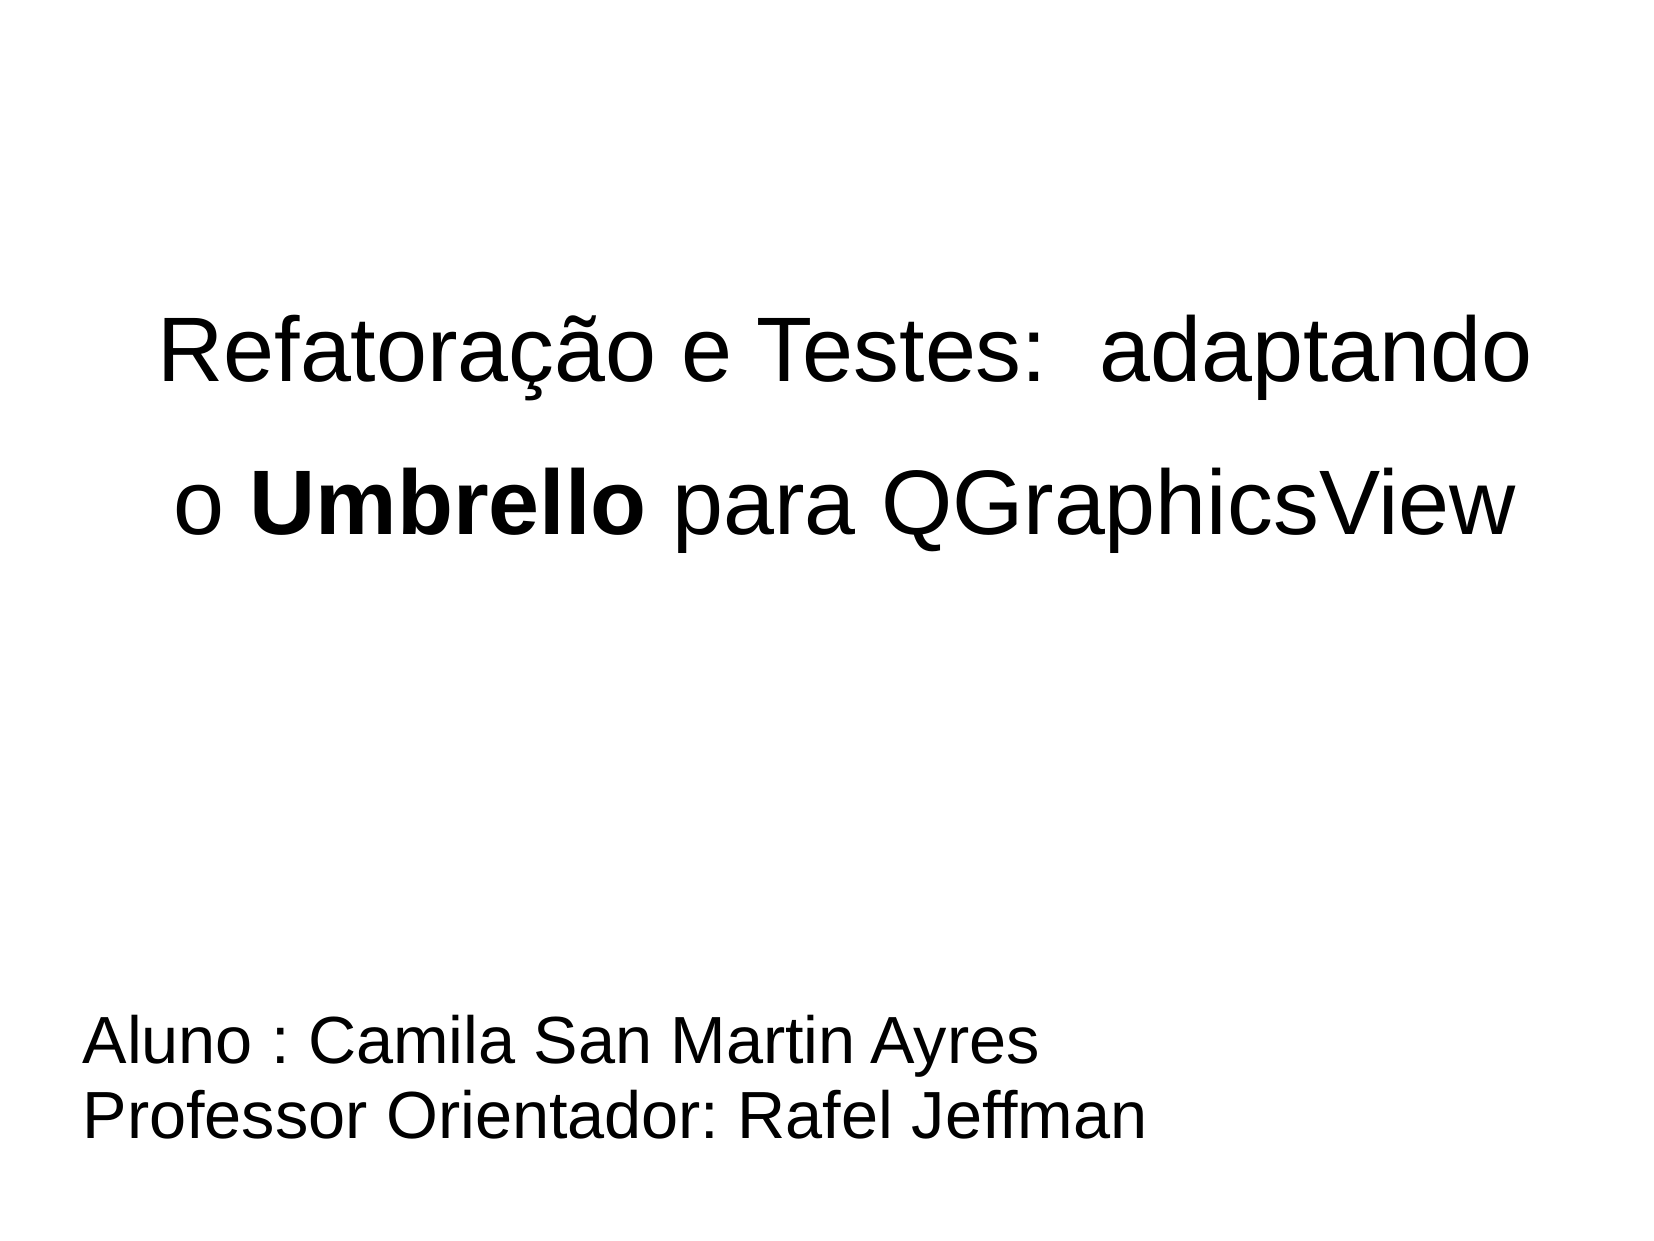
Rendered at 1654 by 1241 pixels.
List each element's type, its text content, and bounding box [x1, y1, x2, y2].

subtitle Refatoração e Testes: adaptando o Umbrello para QGraphicsView Aluno : Camila San Martin Ayres Professor Orientador: Rafel Jeffman [82, 272, 1571, 1127]
